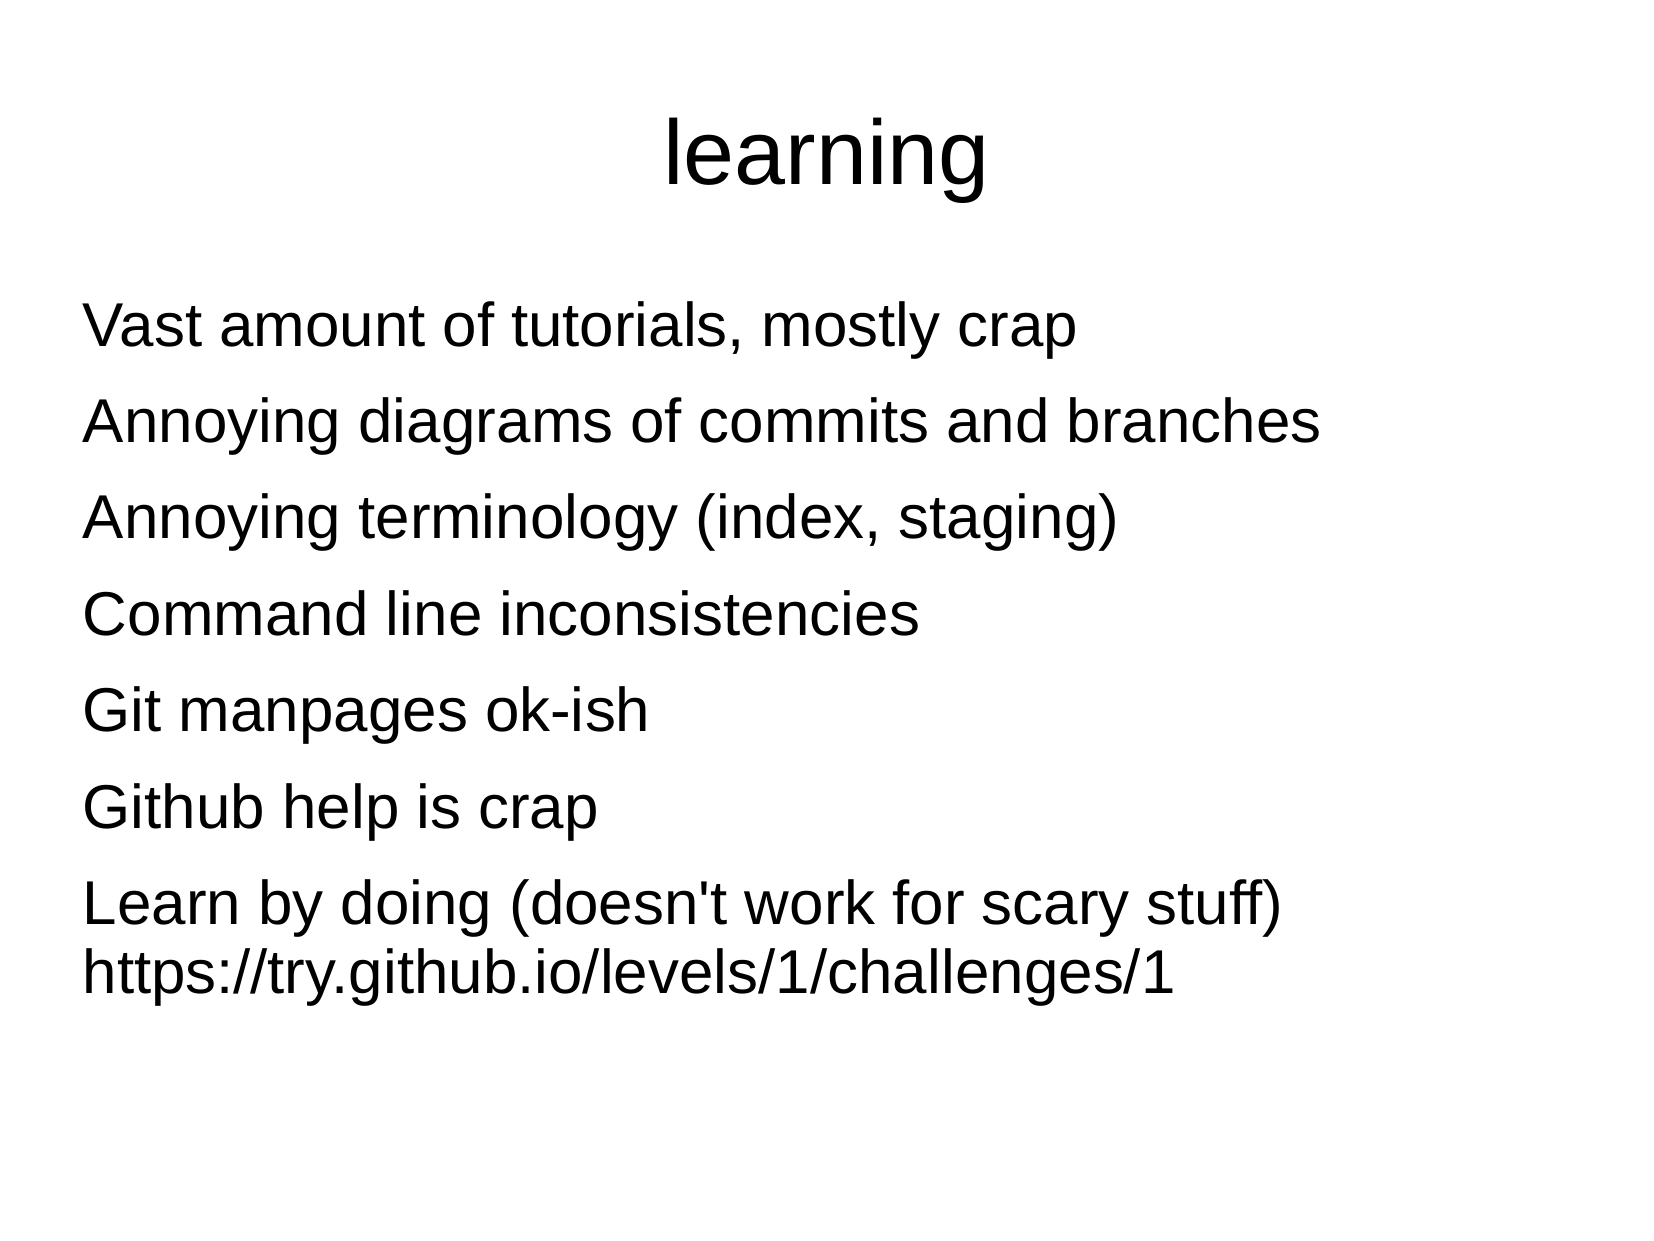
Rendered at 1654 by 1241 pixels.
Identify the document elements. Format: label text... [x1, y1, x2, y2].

list Vast amount of tutorials, mostly crap Annoying diagrams of commits and branches Annoying terminology (index, staging) Command line inconsistencies Git manpages ok-ish Github help is crap Learn by doing (doesn't work for scary stuff) https://try.github.io/levels/1/challenges/1 [82, 290, 1571, 1010]
title learning [82, 49, 1571, 257]
